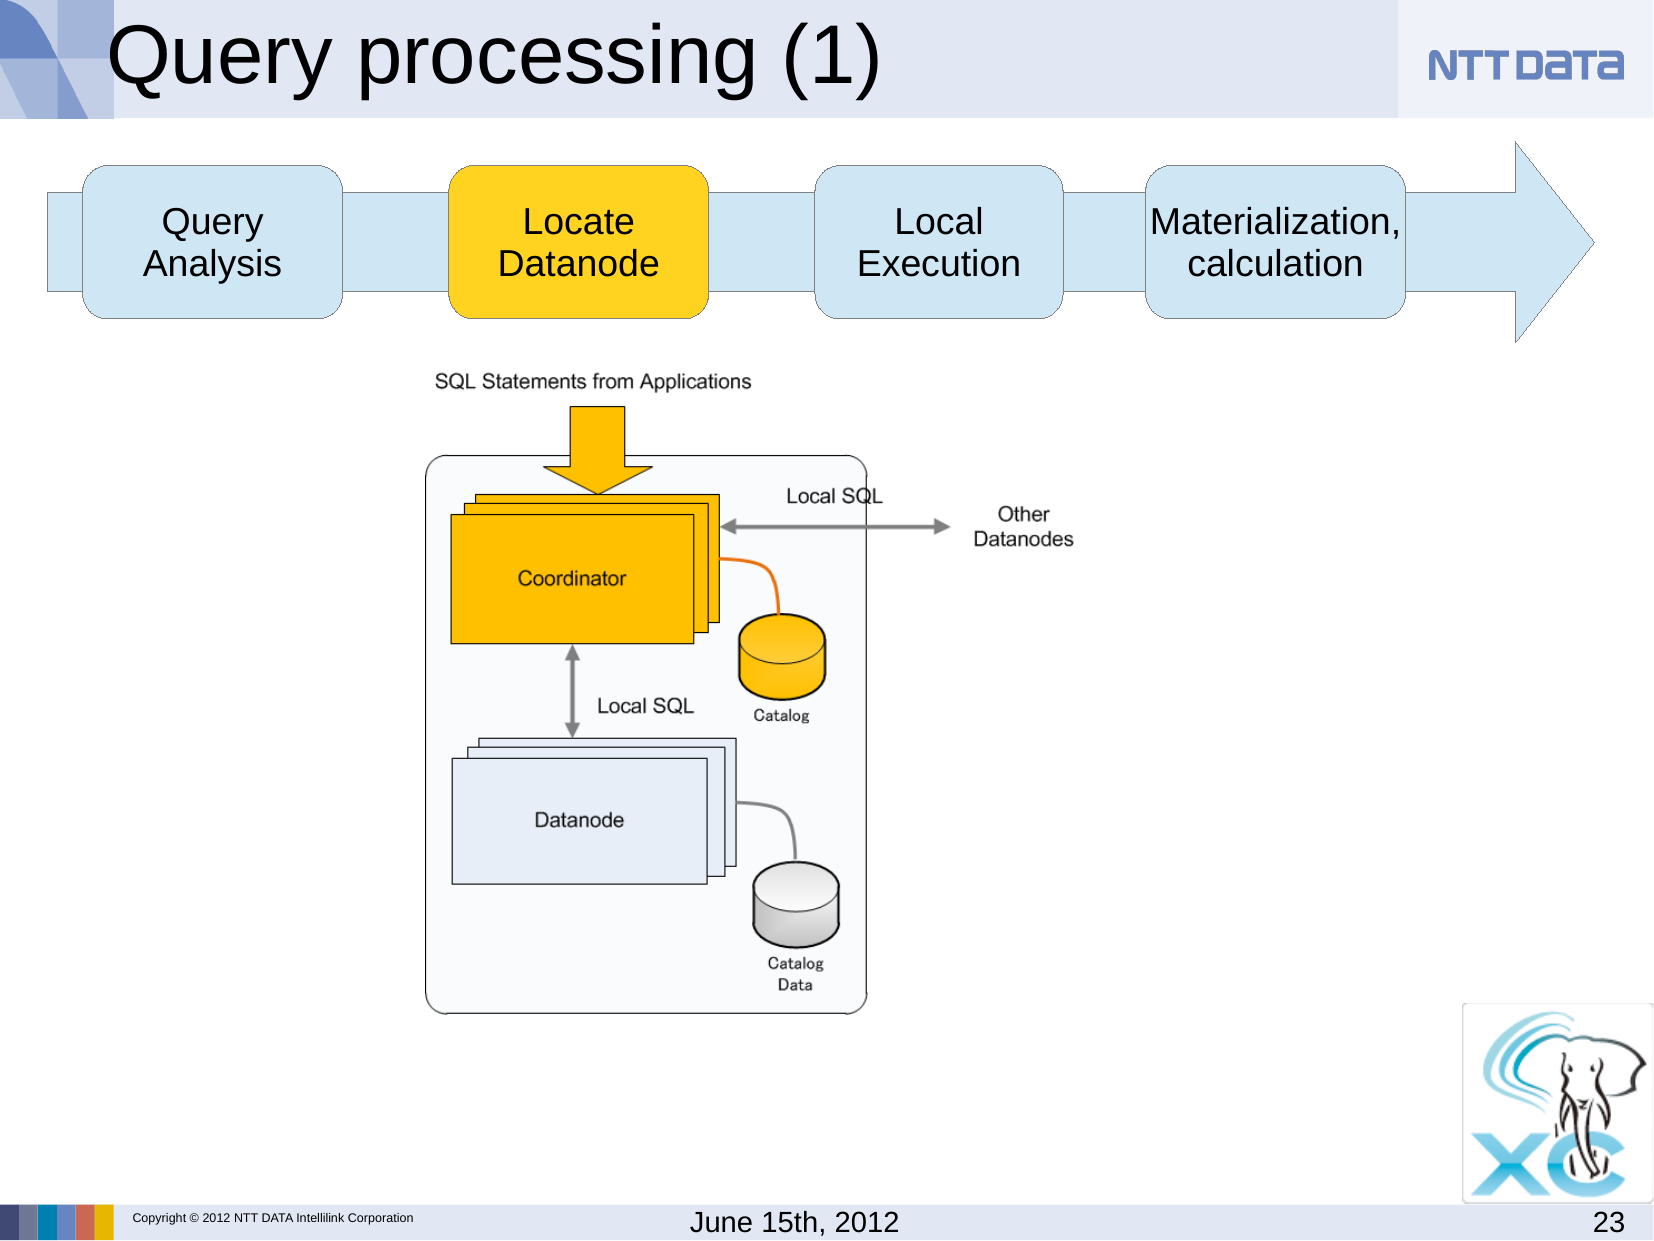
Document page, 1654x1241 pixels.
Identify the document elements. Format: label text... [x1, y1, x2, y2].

text_box Query Analysis [82, 165, 343, 319]
text_box Materialization, calculation [1145, 165, 1406, 319]
text_box [1406, 141, 1595, 343]
text_box Locate Datanode [448, 165, 709, 319]
text_box [47, 192, 82, 292]
picture [1462, 1003, 1654, 1204]
picture [0, 0, 114, 119]
text_box [709, 192, 814, 292]
picture [1429, 50, 1624, 80]
text_box [343, 192, 448, 292]
text_box Local Execution [814, 165, 1064, 319]
title Query processing (1) [106, 7, 1399, 101]
picture [425, 366, 1075, 1015]
text_box [1064, 192, 1145, 292]
